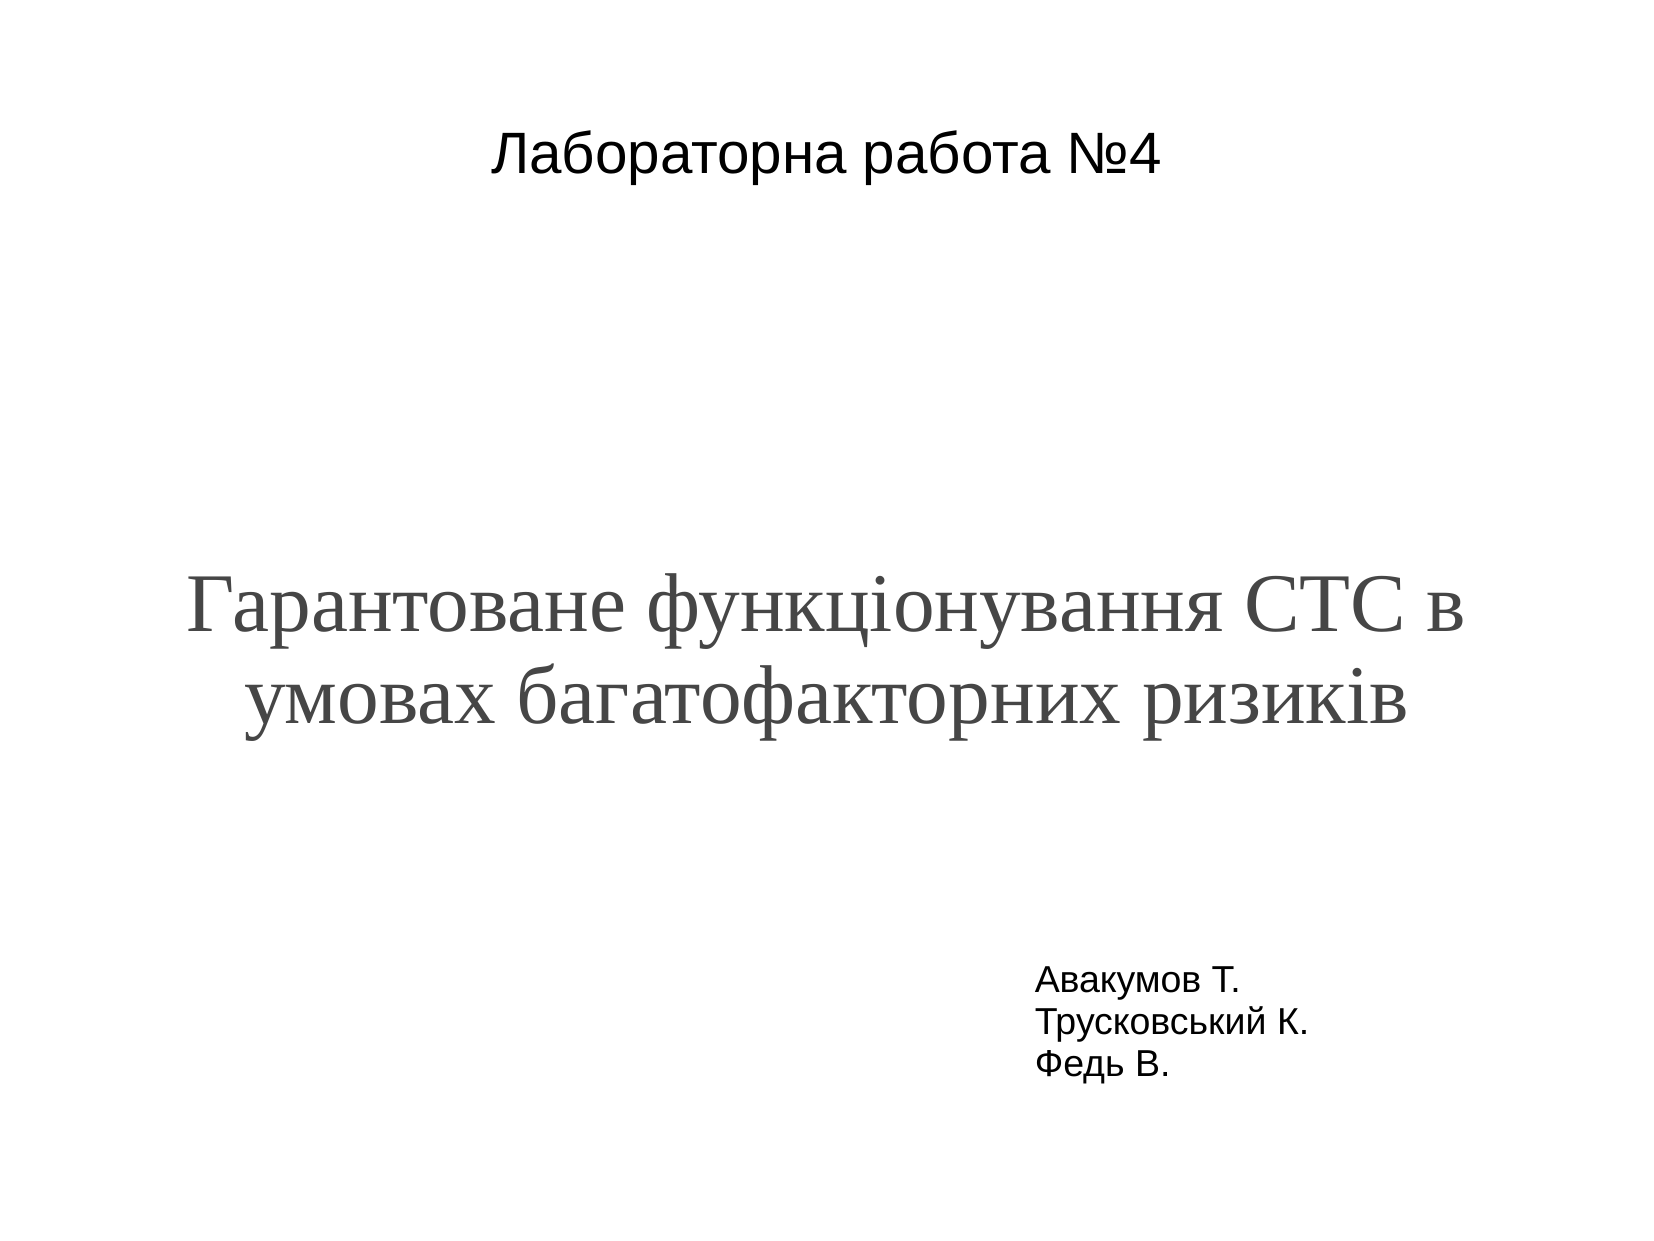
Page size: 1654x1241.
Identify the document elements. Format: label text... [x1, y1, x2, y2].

text_box Авакумов Т. Трусковський К. Федь В. [1020, 950, 1654, 1092]
subtitle Гарантоване функціонування СТС в умовах багатофакторних ризиків [82, 290, 1571, 1010]
title Лабораторна работа №4 [82, 49, 1571, 257]
